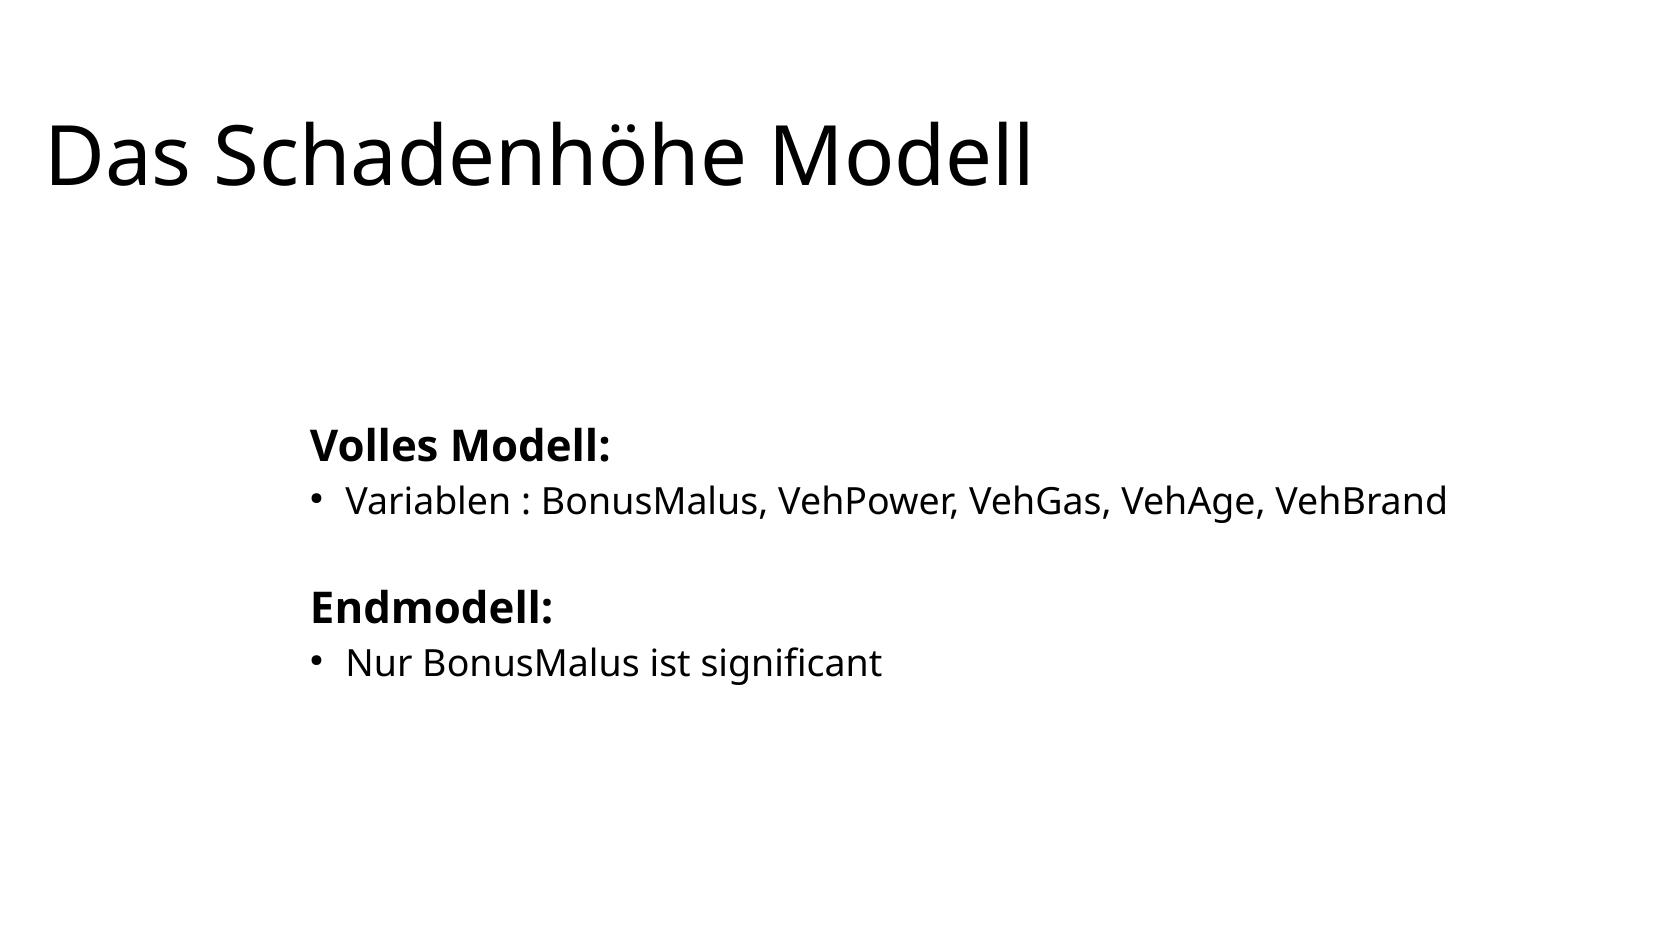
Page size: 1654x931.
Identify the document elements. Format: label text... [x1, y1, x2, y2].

text_box Das Schadenhöhe Modell [29, 88, 1477, 205]
text_box Volles Modell: Variablen : BonusMalus, VehPower, VehGas, VehAge, VehBrand Endmodell: Nur BonusMalus ist significant [295, 407, 1477, 712]
